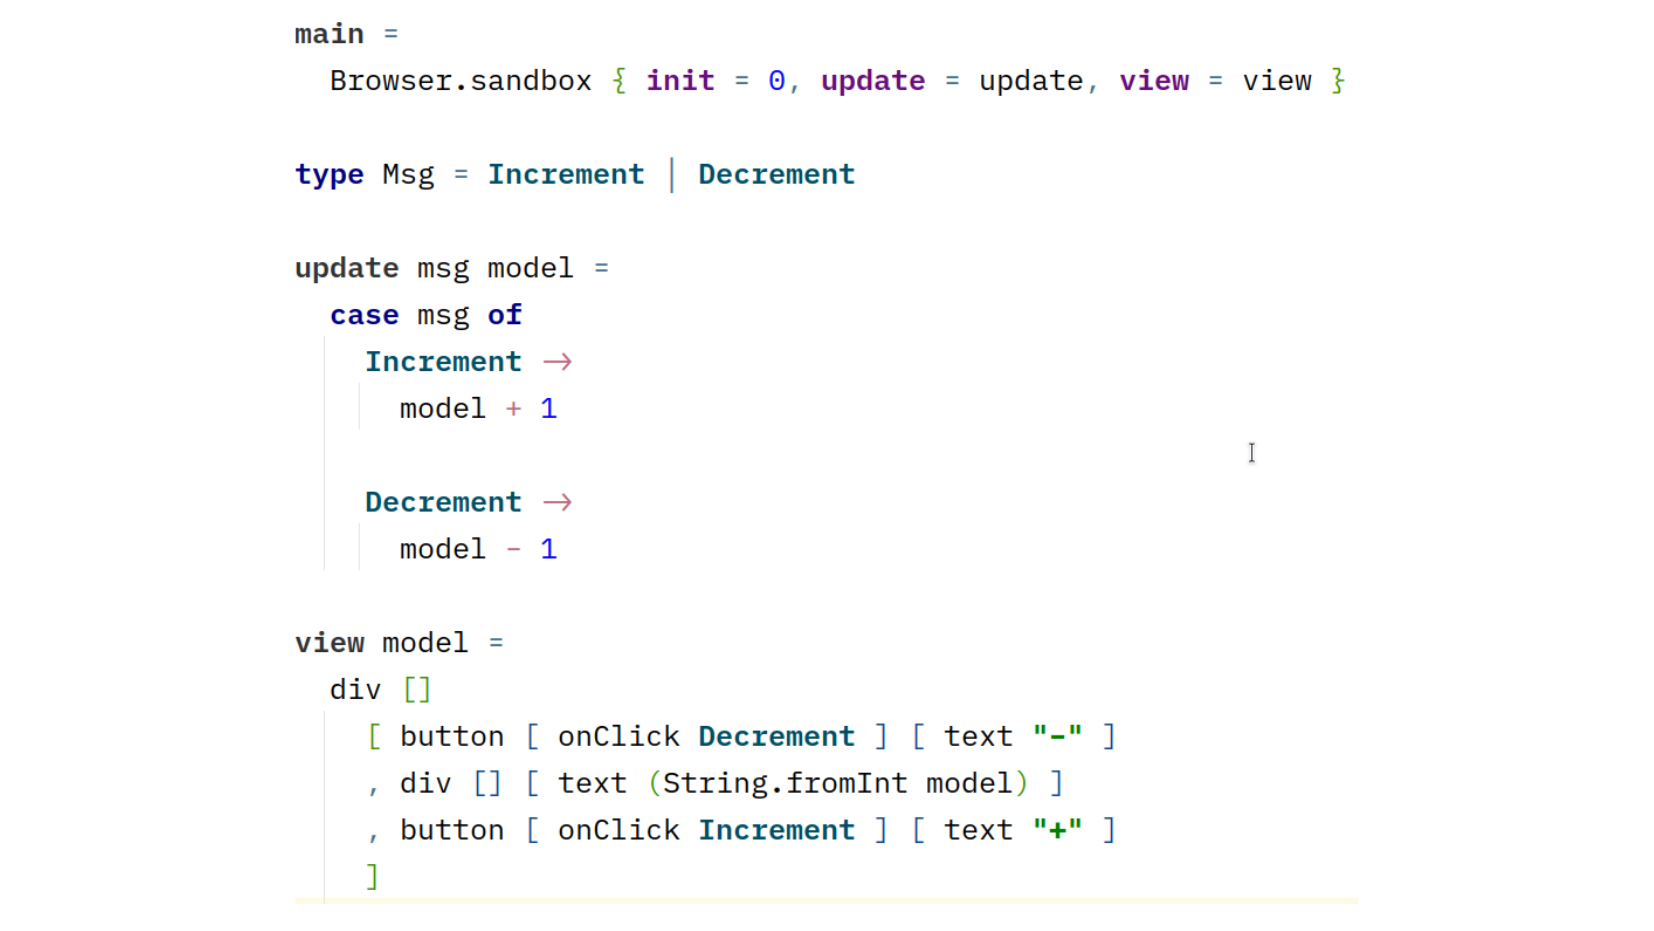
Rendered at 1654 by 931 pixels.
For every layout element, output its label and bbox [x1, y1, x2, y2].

picture [295, 21, 1359, 904]
